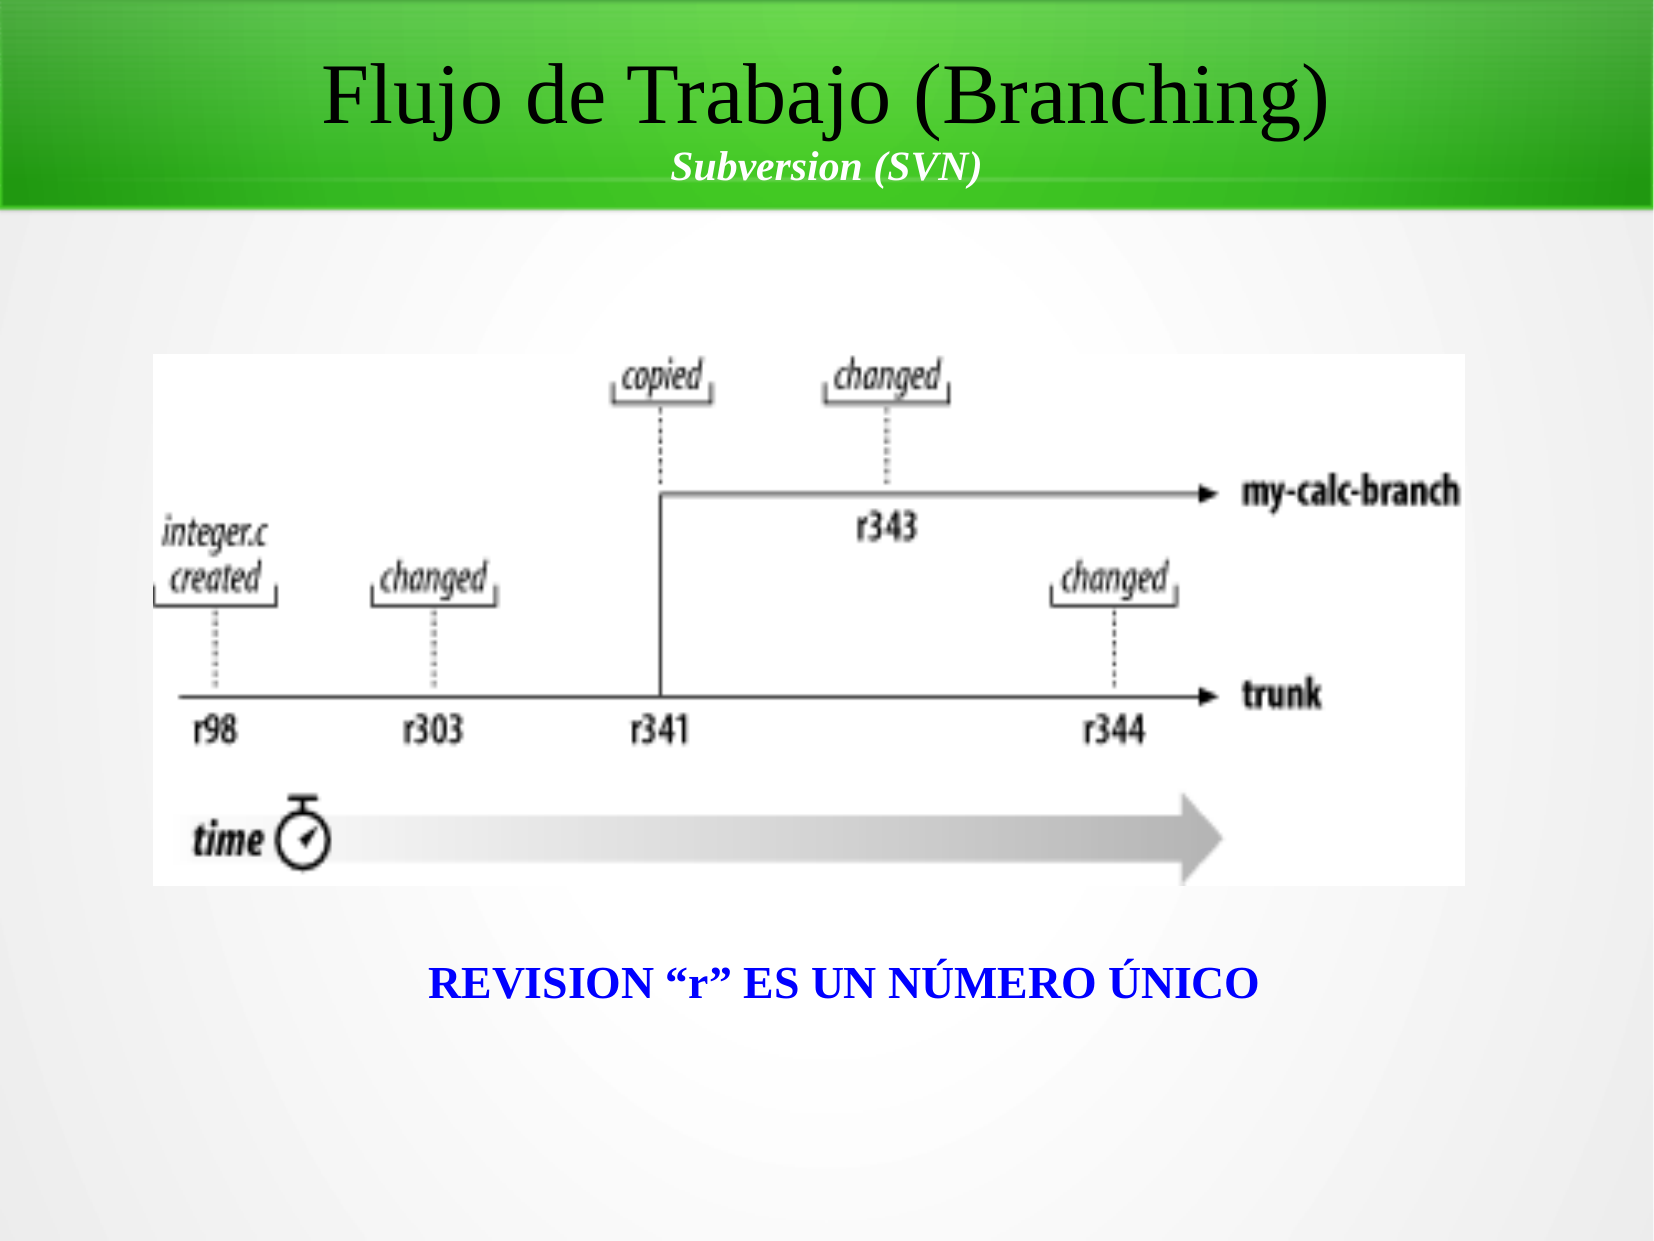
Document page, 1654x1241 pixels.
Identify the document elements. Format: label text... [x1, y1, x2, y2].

text_box REVISION “r” ES UN NÚMERO ÚNICO [413, 949, 1276, 1016]
picture [0, 0, 1654, 1241]
title Flujo de Trabajo (Branching) Subversion (SVN) [82, 46, 1571, 190]
